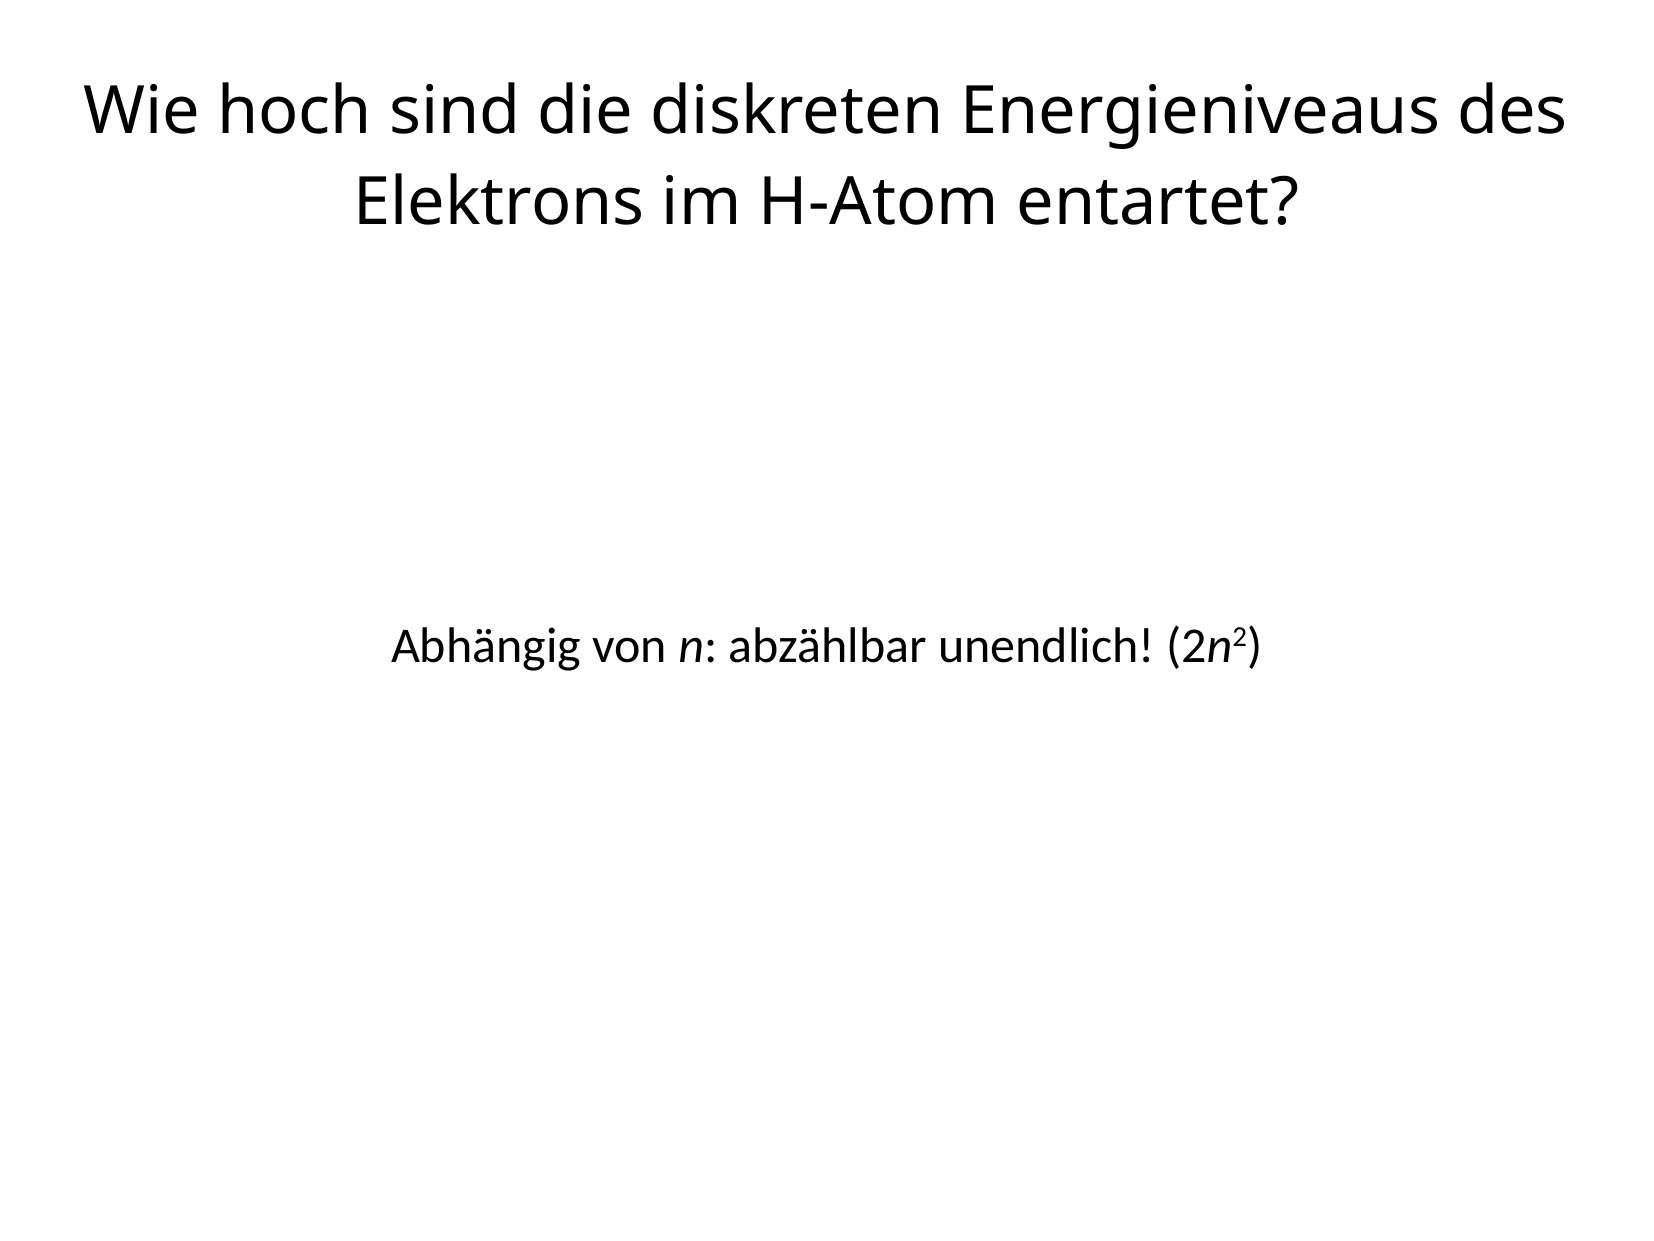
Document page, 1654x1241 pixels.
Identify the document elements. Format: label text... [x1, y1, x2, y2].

title Wie hoch sind die diskreten Energieniveaus des Elektrons im H-Atom entartet? [82, 49, 1571, 257]
subtitle Abhängig von n: abzählbar unendlich! (2n2) [82, 290, 1571, 1010]
